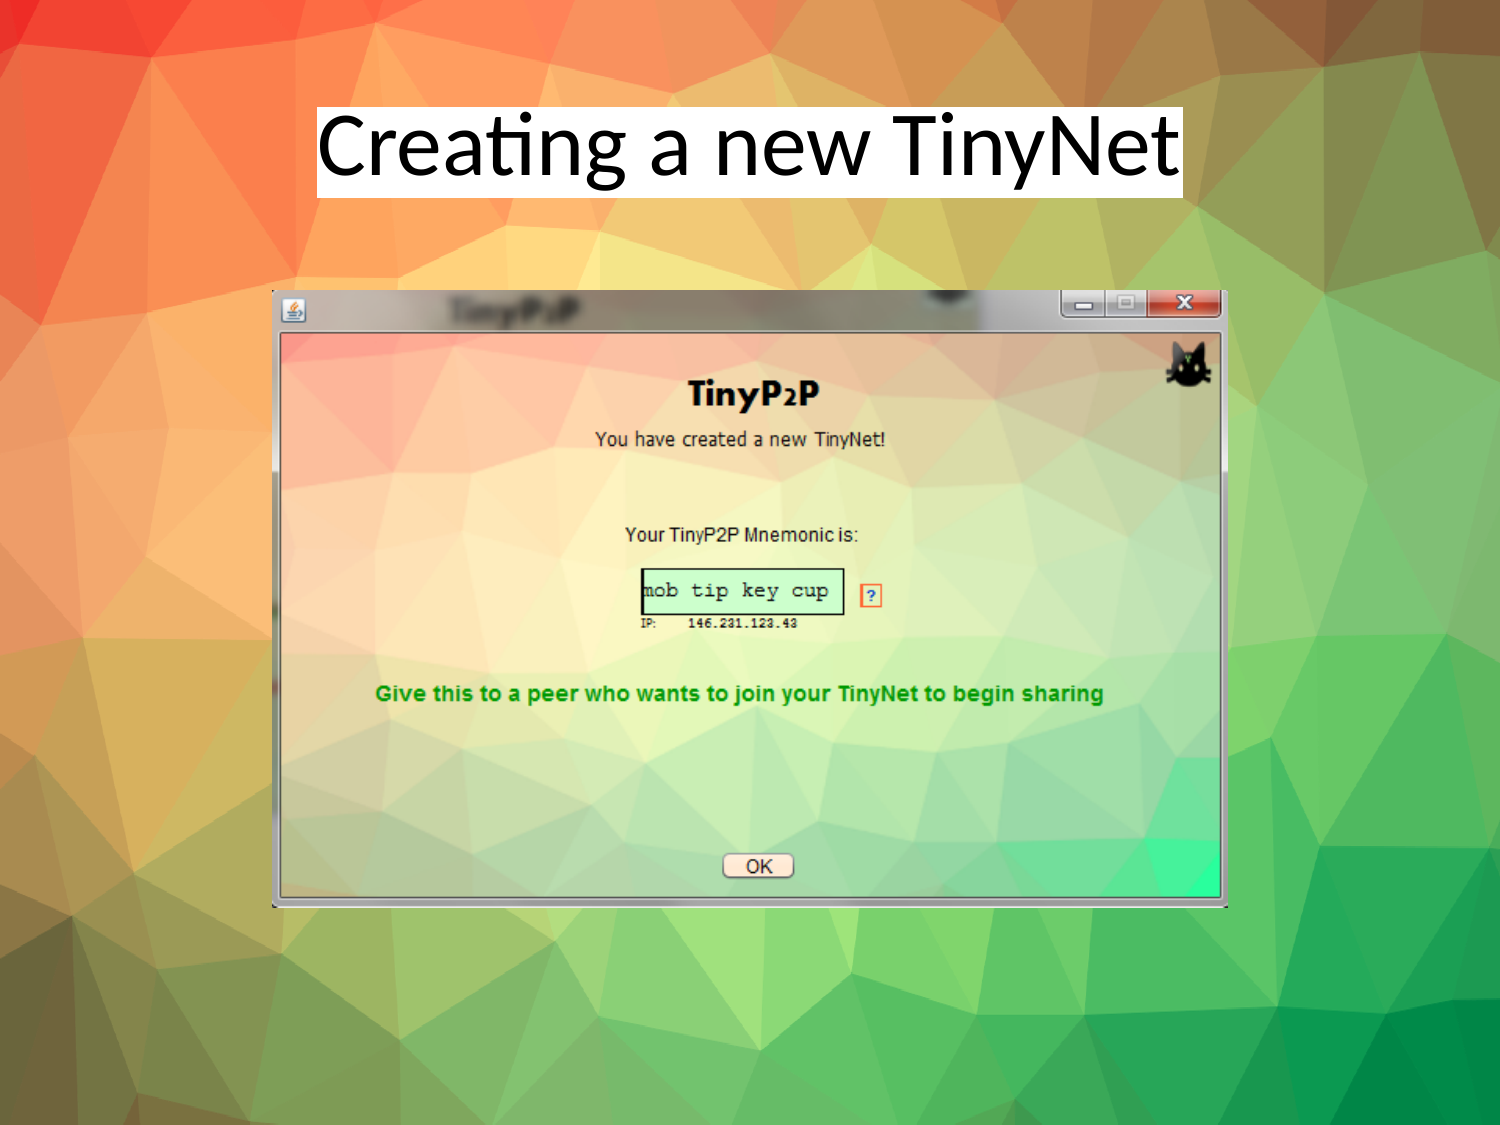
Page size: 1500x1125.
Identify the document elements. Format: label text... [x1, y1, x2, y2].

picture [0, 0, 1500, 1125]
title Creating a new TinyNet [75, 45, 1426, 233]
